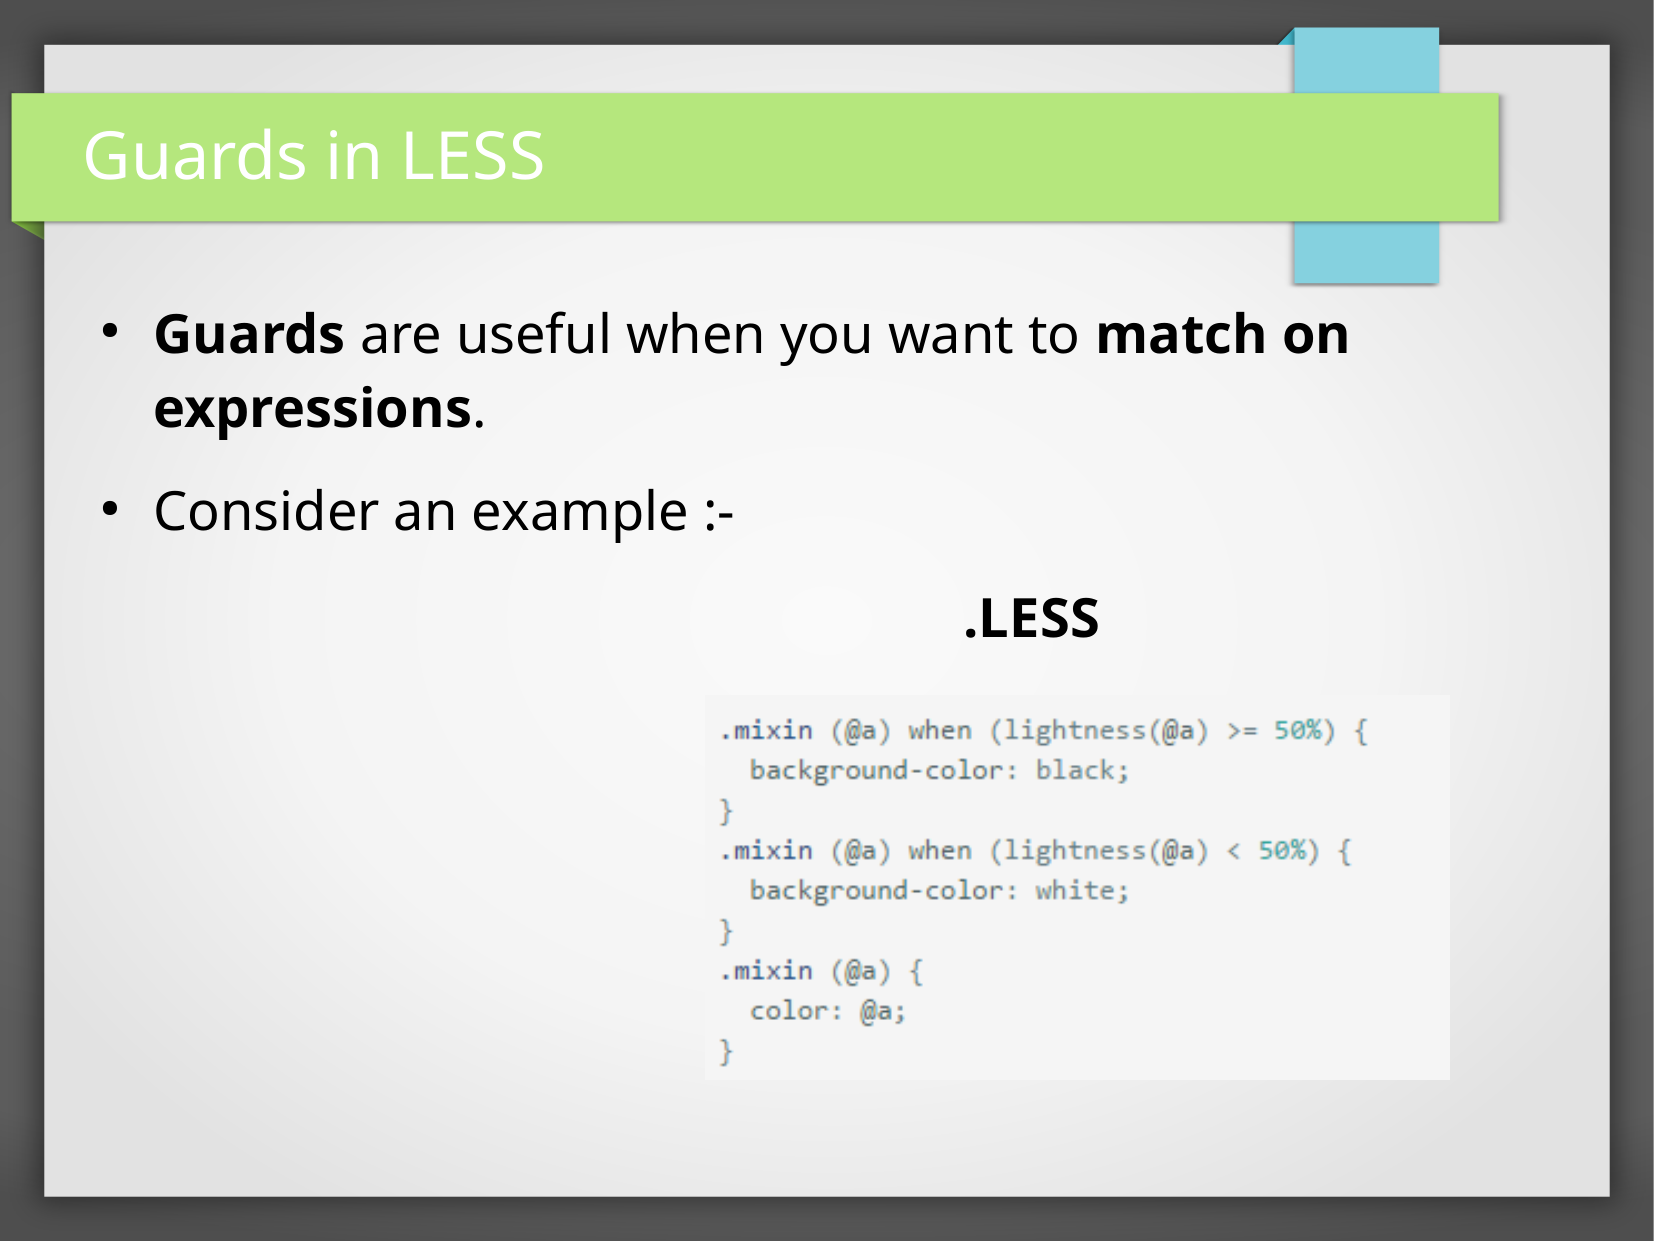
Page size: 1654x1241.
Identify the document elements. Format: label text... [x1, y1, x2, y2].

list .LESS [892, 579, 1186, 661]
title Guards in LESS [82, 94, 1264, 213]
list Guards are useful when you want to match on expressions. Consider an example :- [82, 295, 1381, 1015]
picture [0, 0, 1654, 1241]
